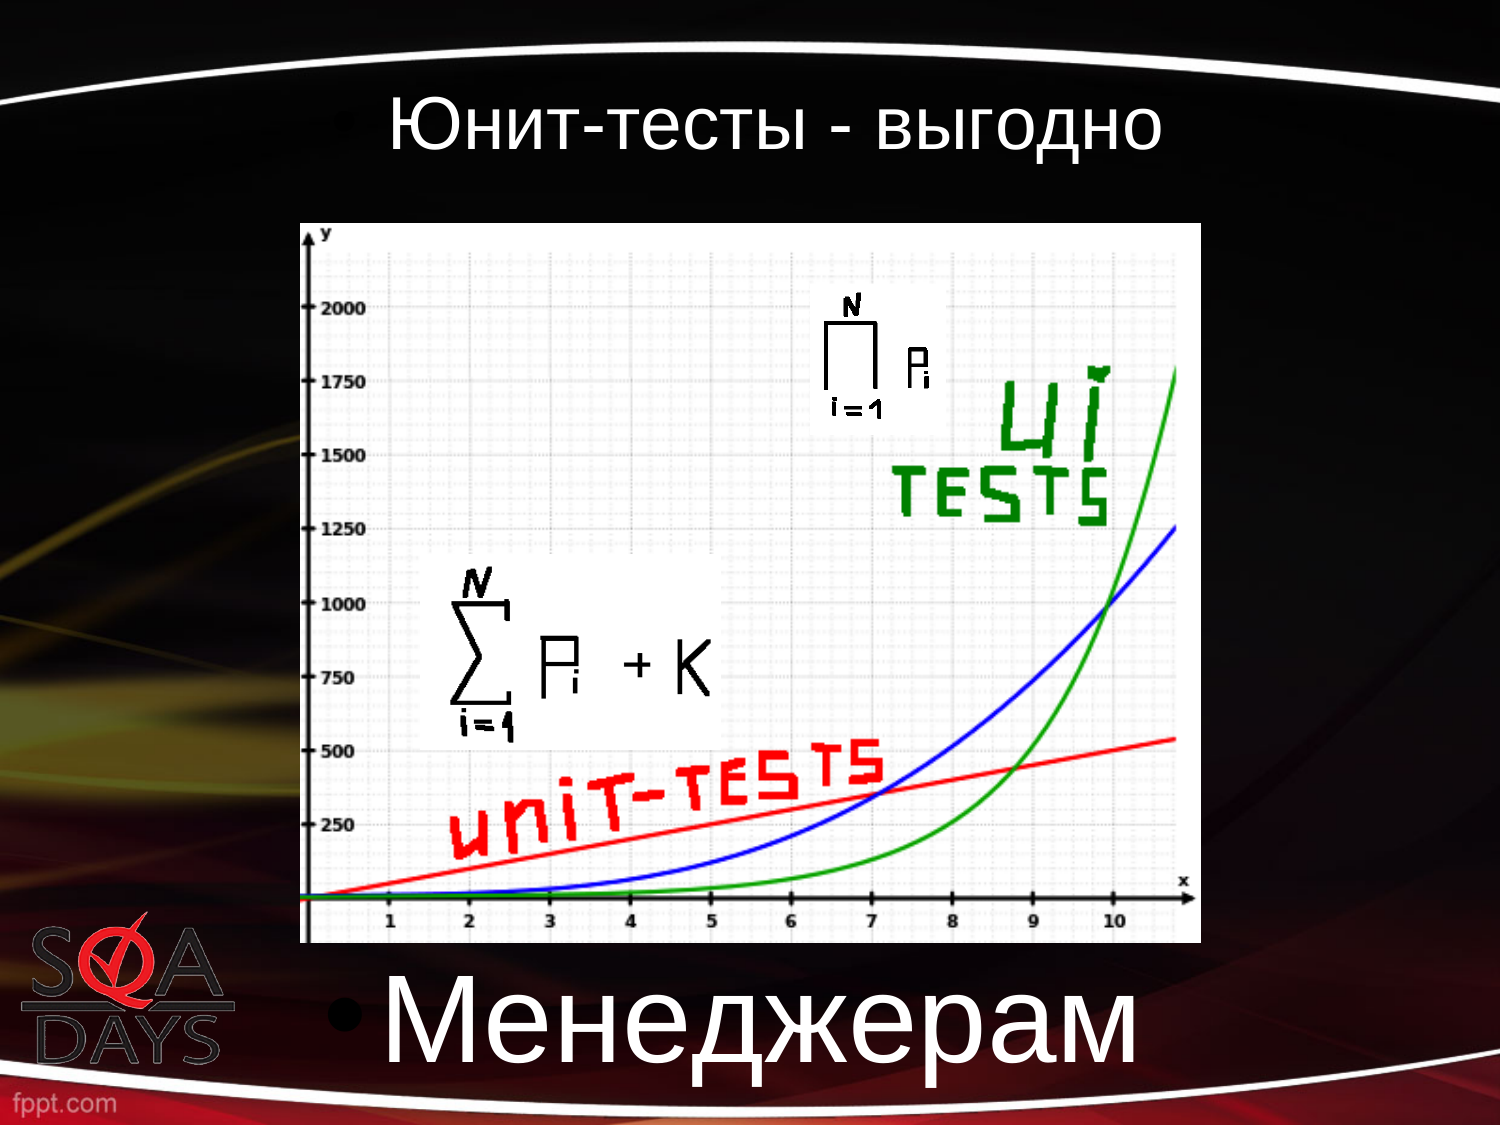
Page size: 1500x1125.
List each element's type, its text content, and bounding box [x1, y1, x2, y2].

list Менеджерам [75, 930, 1391, 1096]
picture [0, 0, 1500, 1125]
list Юнит-тесты - выгодно [90, 45, 1406, 196]
